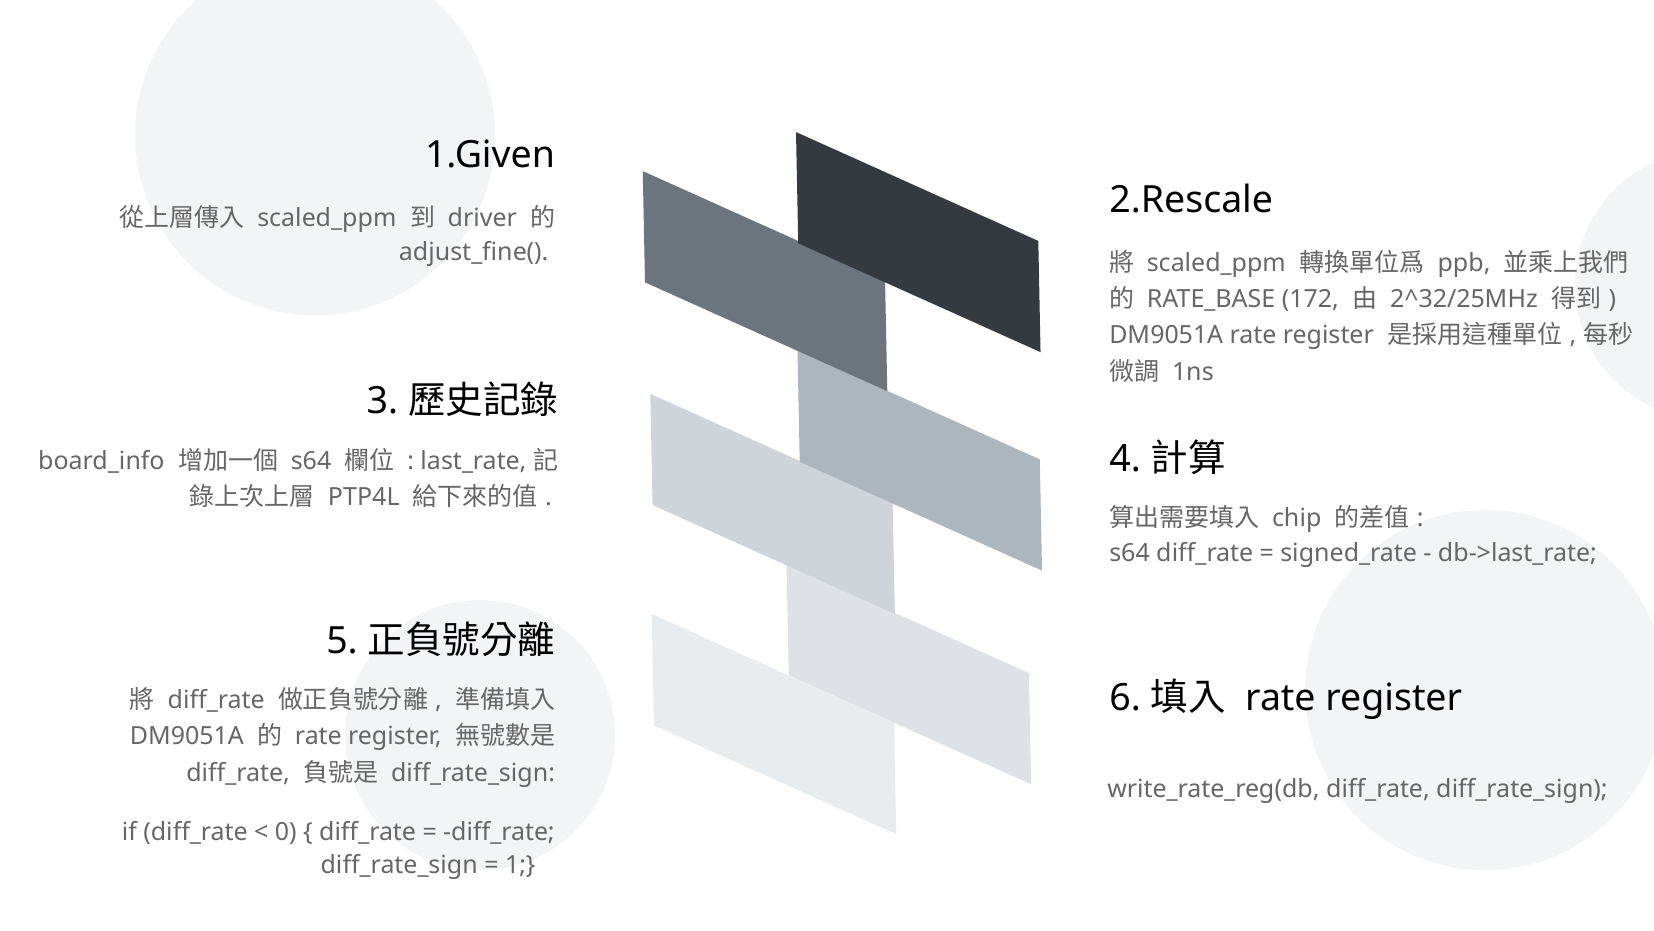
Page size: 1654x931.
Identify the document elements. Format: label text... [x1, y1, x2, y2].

text_box 5.正負號分離 [240, 602, 571, 672]
text_box 算出需要填入 chip 的差值: s64 diff_rate = signed_rate - db->last_rate; [1094, 490, 1650, 614]
text_box 1.Given [240, 120, 571, 186]
text_box 2.Rescale [1094, 165, 1425, 231]
text_box write_rate_reg(db, diff_rate, diff_rate_sign); [1092, 763, 1648, 886]
text_box 從上層傳入 scaled_ppm 到 driver 的 adjust_fine(). [15, 190, 571, 313]
text_box 將 scaled_ppm 轉換單位爲 ppb, 並乘上我們的 RATE_BASE (172, 由 2^32/25MHz 得到) DM9051A rate register 是採用這種單位,每秒微調 1ns [1094, 235, 1650, 395]
text_box 3.歷史記錄 [243, 362, 574, 433]
text_box 6.填入 rate register [1094, 659, 1595, 739]
text_box board_info 增加一個 s64 欄位 : last_rate,記錄上次上層 PTP4L 給下來的值. [18, 432, 574, 608]
text_box 將 diff_rate 做正負號分離, 準備填入 DM9051A 的 rate register, 無號數是 diff_rate, 負號是 diff_rate_sign: if (diff_rate < 0) { diff_rate = -diff_rate; diff_rate_sign = 1;} [15, 672, 571, 889]
text_box 4.計算 [1094, 420, 1425, 490]
